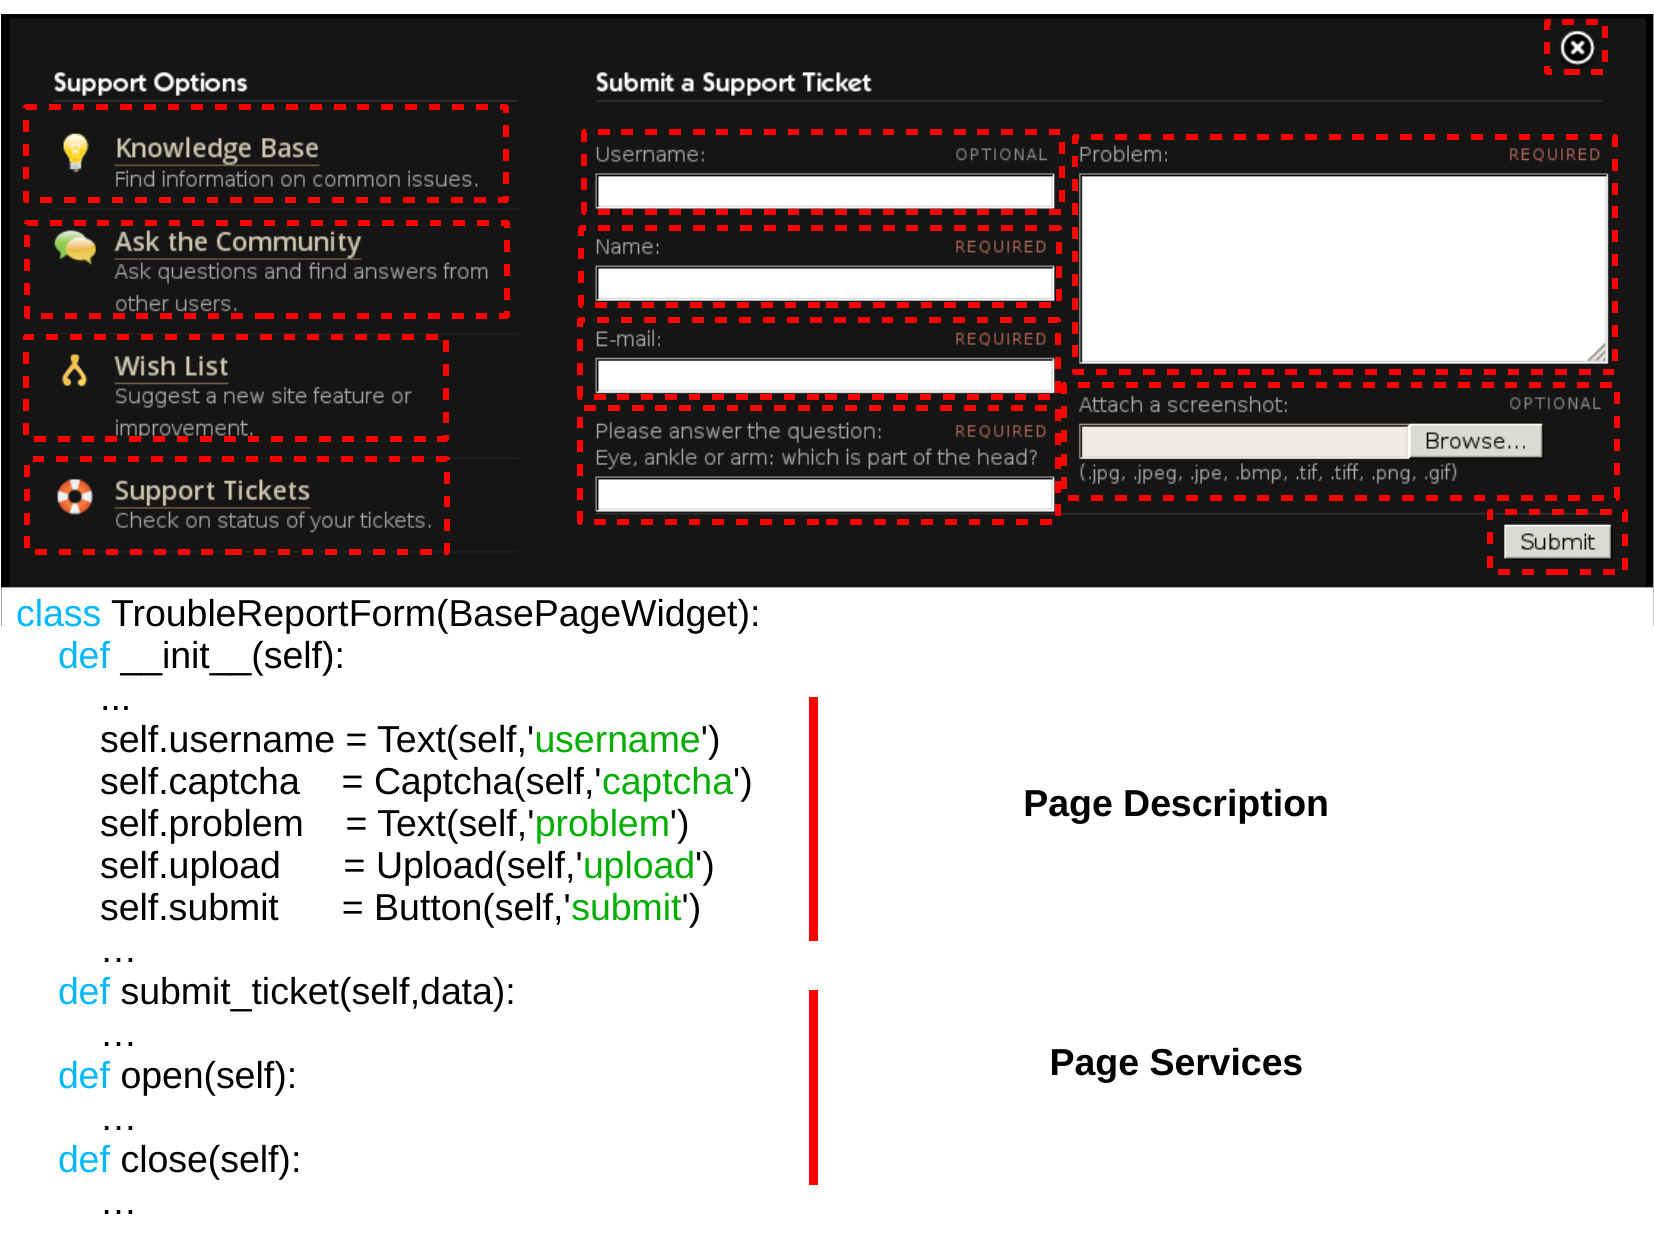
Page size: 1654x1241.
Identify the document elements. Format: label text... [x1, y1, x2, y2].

text_box Page Services [921, 1034, 1432, 1095]
text_box class TroubleReportForm(BasePageWidget): def __init__(self): ... self.username = Text(self,'username') self.captcha = Captcha(self,'captcha') self.problem = Text(self,'problem') self.upload = Upload(self,'upload') self.submit = Button(self,'submit') … def submit_ticket(self,data): … def open(self): … def close(self): … [1, 585, 776, 1231]
picture [1, 14, 1654, 587]
text_box [776, 587, 1654, 1212]
text_box Page Description [921, 774, 1432, 835]
